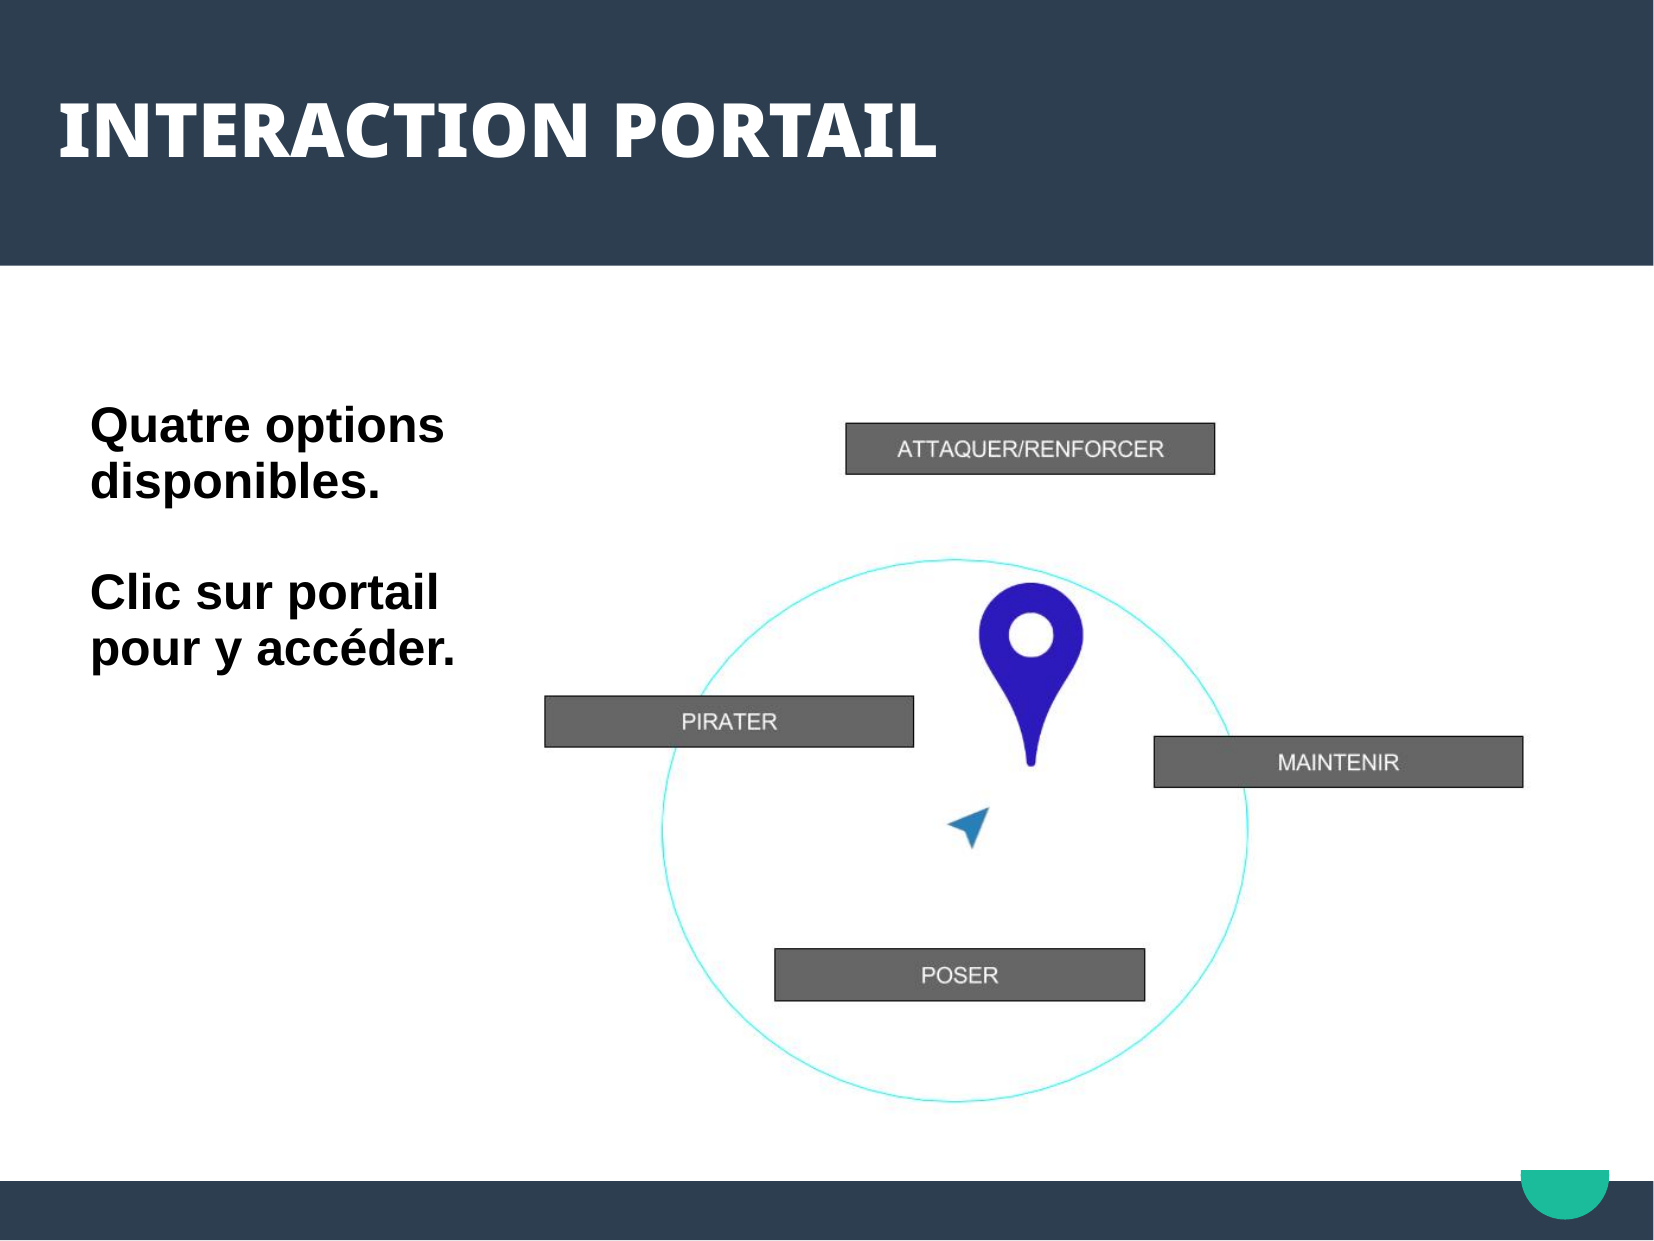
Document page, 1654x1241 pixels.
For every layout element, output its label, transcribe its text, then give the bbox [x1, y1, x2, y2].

title INTERACTION PORTAIL [59, 49, 1595, 207]
text_box Quatre options disponibles. Clic sur portail pour y accéder. [75, 390, 496, 687]
picture [497, 316, 1636, 1171]
